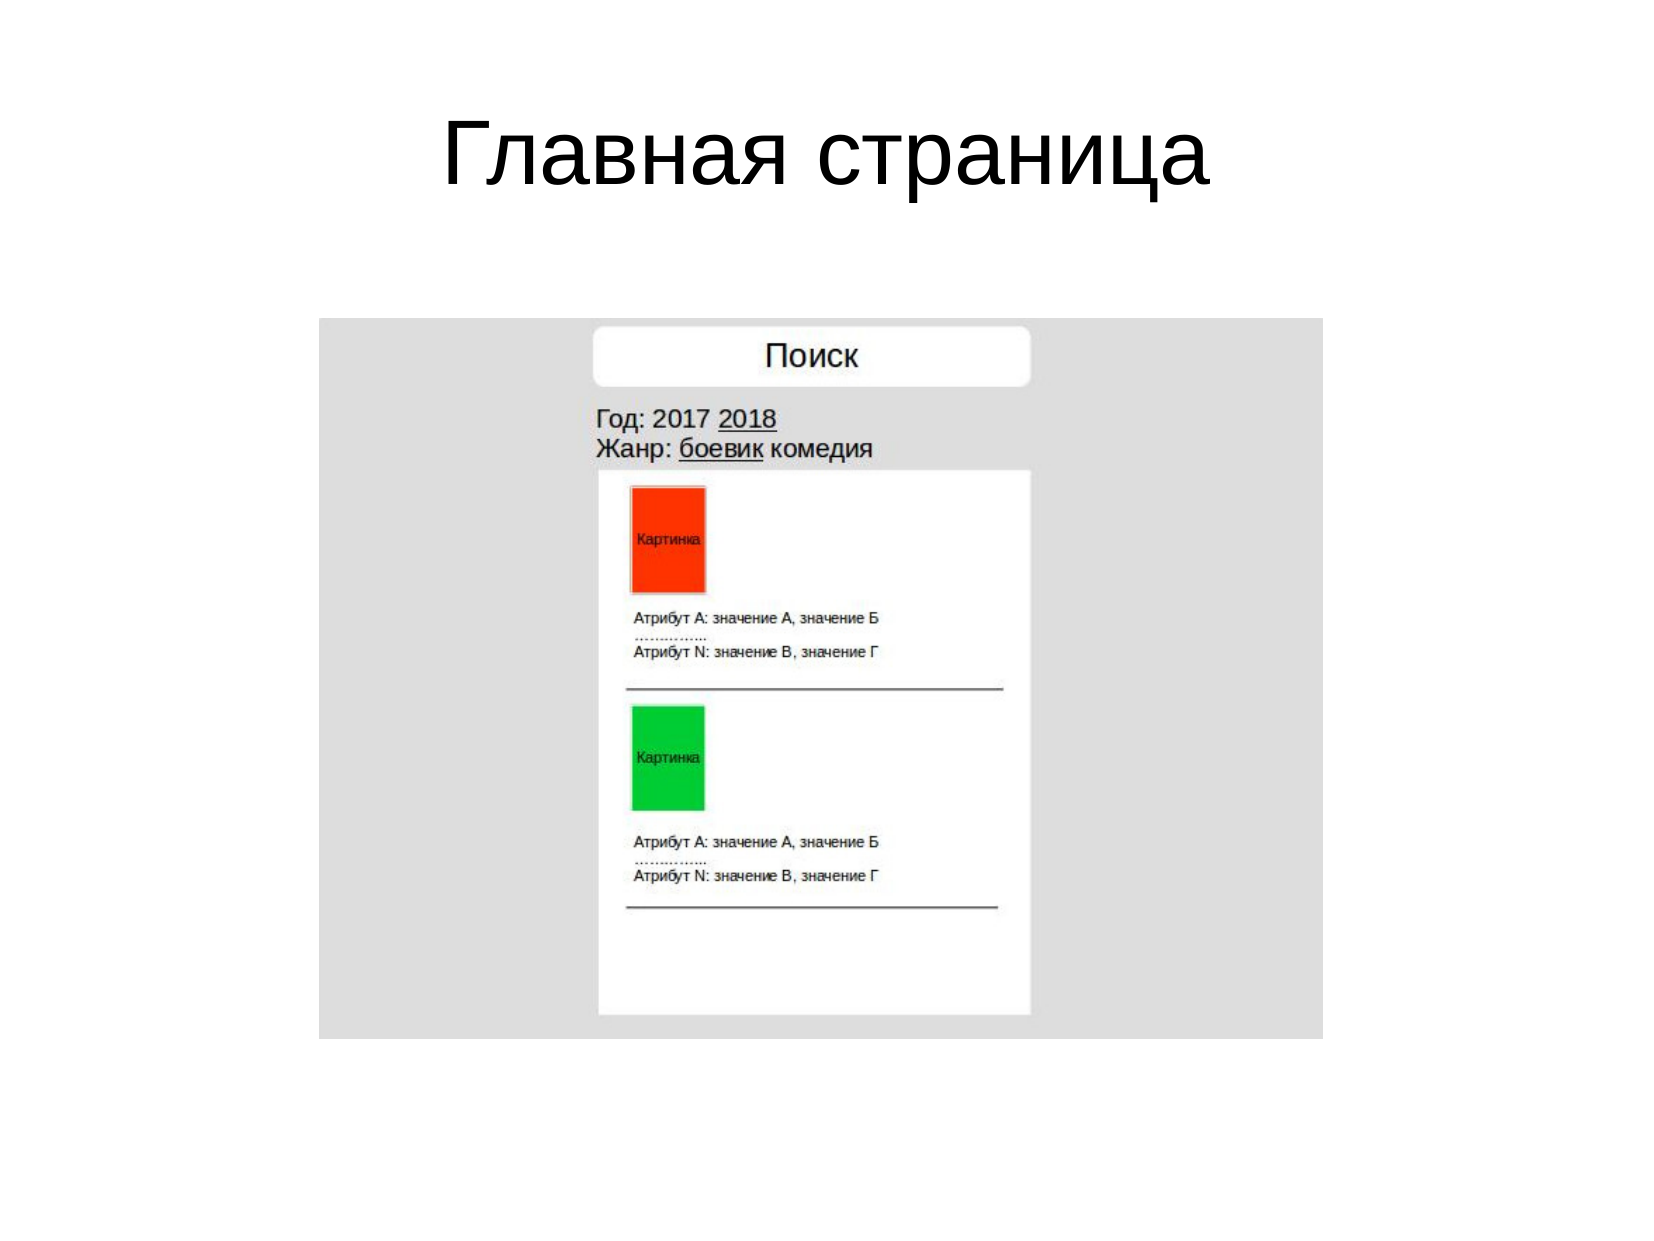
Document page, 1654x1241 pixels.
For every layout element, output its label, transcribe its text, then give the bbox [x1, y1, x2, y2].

picture [319, 318, 1323, 1039]
title Главная страница [82, 49, 1571, 257]
